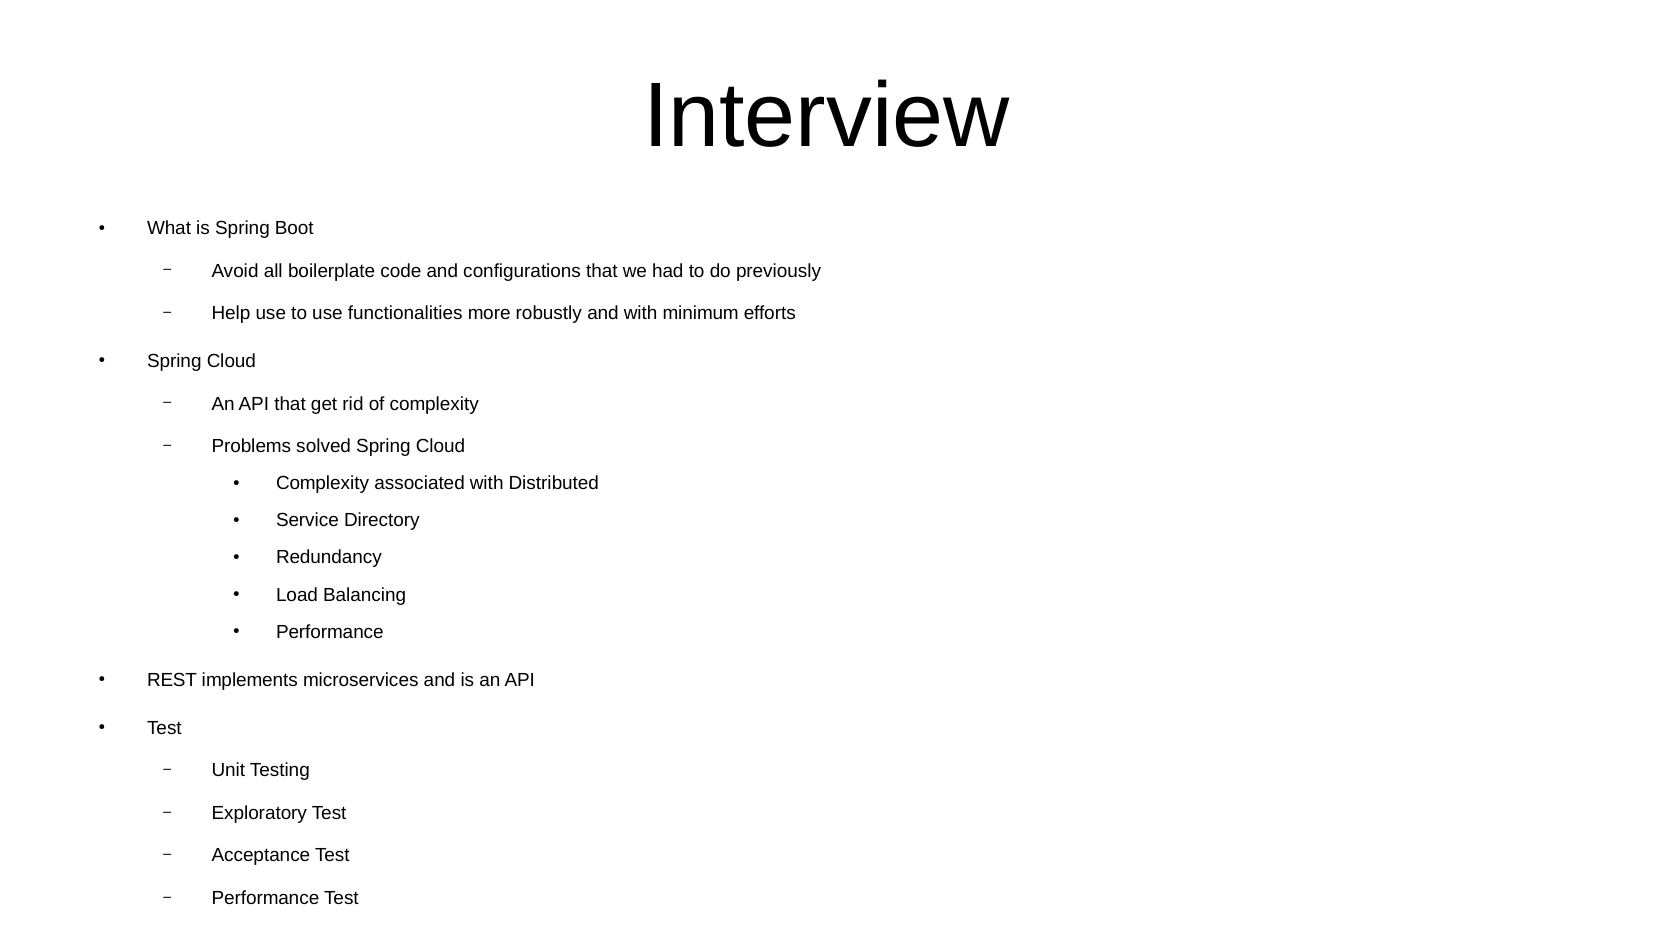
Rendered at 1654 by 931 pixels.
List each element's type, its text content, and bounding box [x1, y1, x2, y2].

title Interview [82, 37, 1571, 193]
list What is Spring Boot Avoid all boilerplate code and configurations that we had to do previously Help use to use functionalities more robustly and with minimum efforts Spring Cloud An API that get rid of complexity Problems solved Spring Cloud Complexity associated with Distributed Service Directory Redundancy Load Balancing Performance REST implements microservices and is an API Test Unit Testing Exploratory Test Acceptance Test Performance Test [82, 217, 1651, 916]
